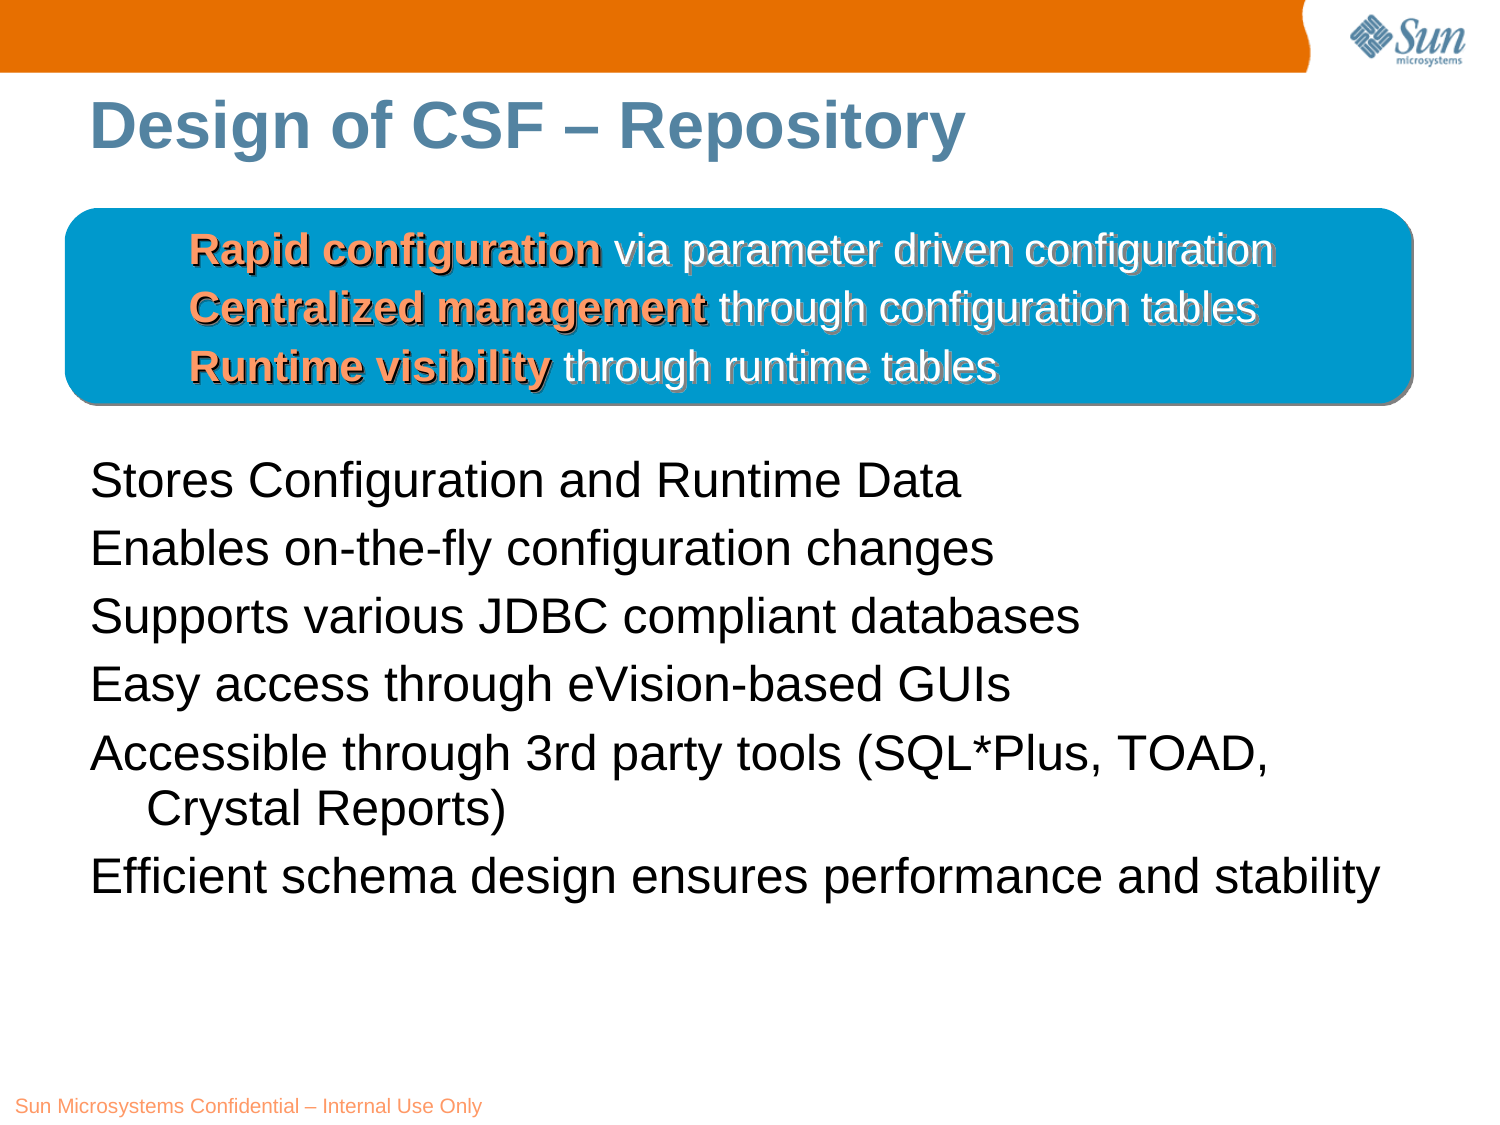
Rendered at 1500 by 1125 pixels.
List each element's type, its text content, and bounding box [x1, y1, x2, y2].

text_box [76, 208, 1400, 217]
list Stores Configuration and Runtime Data Enables on-the-fly configuration changes Supports various JDBC compliant databases Easy access through eVision-based GUIs Accessible through 3rd party tools (SQL*Plus, TOAD, Crystal Reports) Efficient schema design ensures performance and stability [75, 444, 1426, 1024]
text_box [64, 219, 74, 393]
text_box [1402, 218, 1414, 397]
title Design of CSF – Repository [75, 79, 1426, 226]
text_box Rapid configuration via parameter driven configuration Centralized management through configuration tables Runtime visibility through runtime tables [74, 217, 1402, 402]
text_box [86, 402, 1395, 406]
picture [0, 0, 1500, 75]
